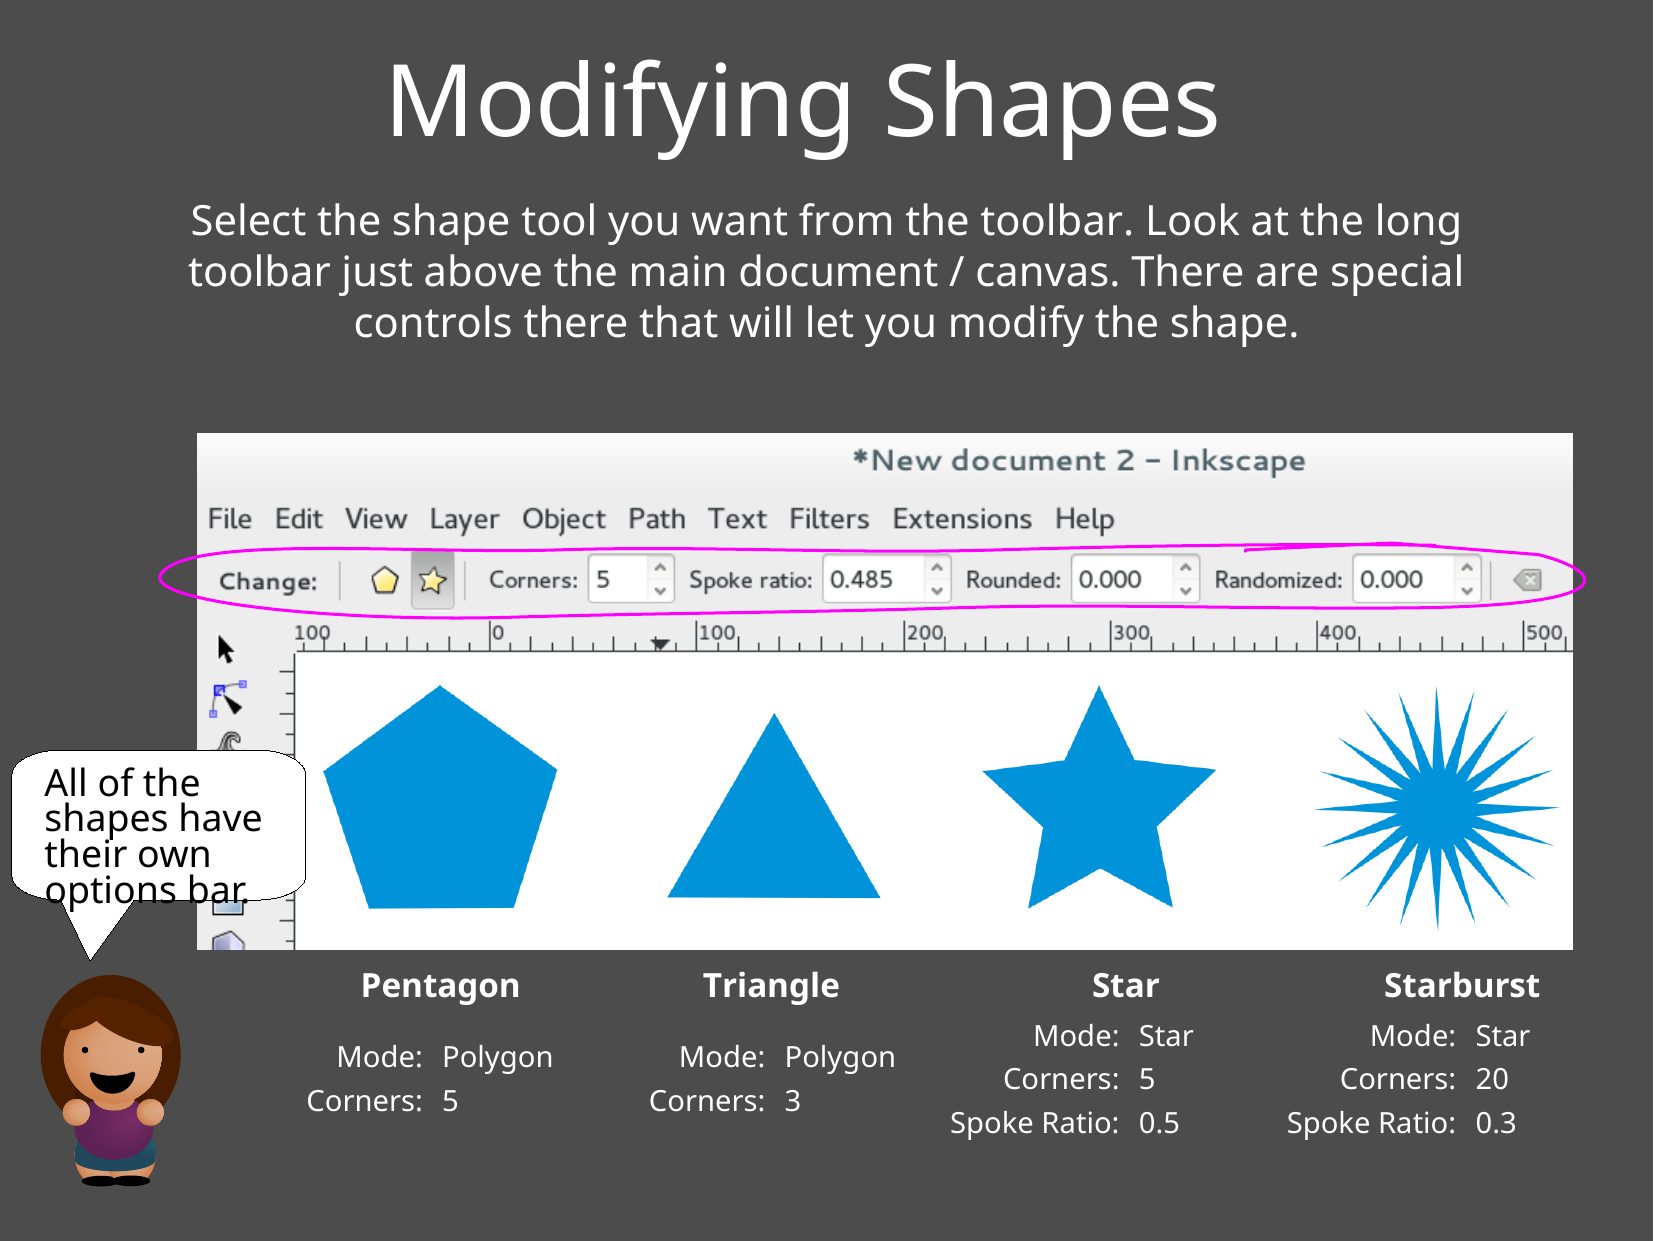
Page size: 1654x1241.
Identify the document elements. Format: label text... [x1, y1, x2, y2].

text_box All of the shapes have their own options bar. [29, 760, 324, 897]
text_box [11, 750, 297, 895]
text_box [74, 897, 84, 901]
title Star 5 0.5 [1138, 1019, 1258, 1134]
title Mode: Corners: [562, 1000, 766, 1153]
title Triangle [646, 942, 897, 1034]
text_box [236, 897, 281, 901]
title Star [1000, 942, 1252, 1034]
title Starburst [1337, 942, 1588, 1034]
picture [197, 433, 1573, 564]
title Pentagon [315, 942, 567, 1034]
title Mode: Corners: Spoke Ratio: [921, 1000, 1120, 1153]
title Polygon 5 [442, 1030, 562, 1122]
text_box [174, 897, 189, 901]
title Polygon 3 [784, 1030, 921, 1122]
text_box [193, 897, 203, 901]
title Select the shape tool you want from the toolbar. Look at the long toolbar just above the main document / canvas. There are special controls there that will let you modify the shape. [132, 197, 1521, 346]
picture [197, 594, 1573, 950]
picture [197, 547, 1573, 616]
text_box [155, 897, 172, 901]
picture [40, 975, 182, 1201]
title Star 20 0.3 [1475, 1019, 1628, 1134]
text_box [119, 897, 129, 901]
text_box [61, 897, 138, 961]
title Mode: Corners: [270, 1030, 423, 1122]
text_box [141, 897, 152, 901]
title Modifying Shapes [53, 0, 1554, 239]
title Mode: Corners: Spoke Ratio: [1258, 1000, 1457, 1153]
